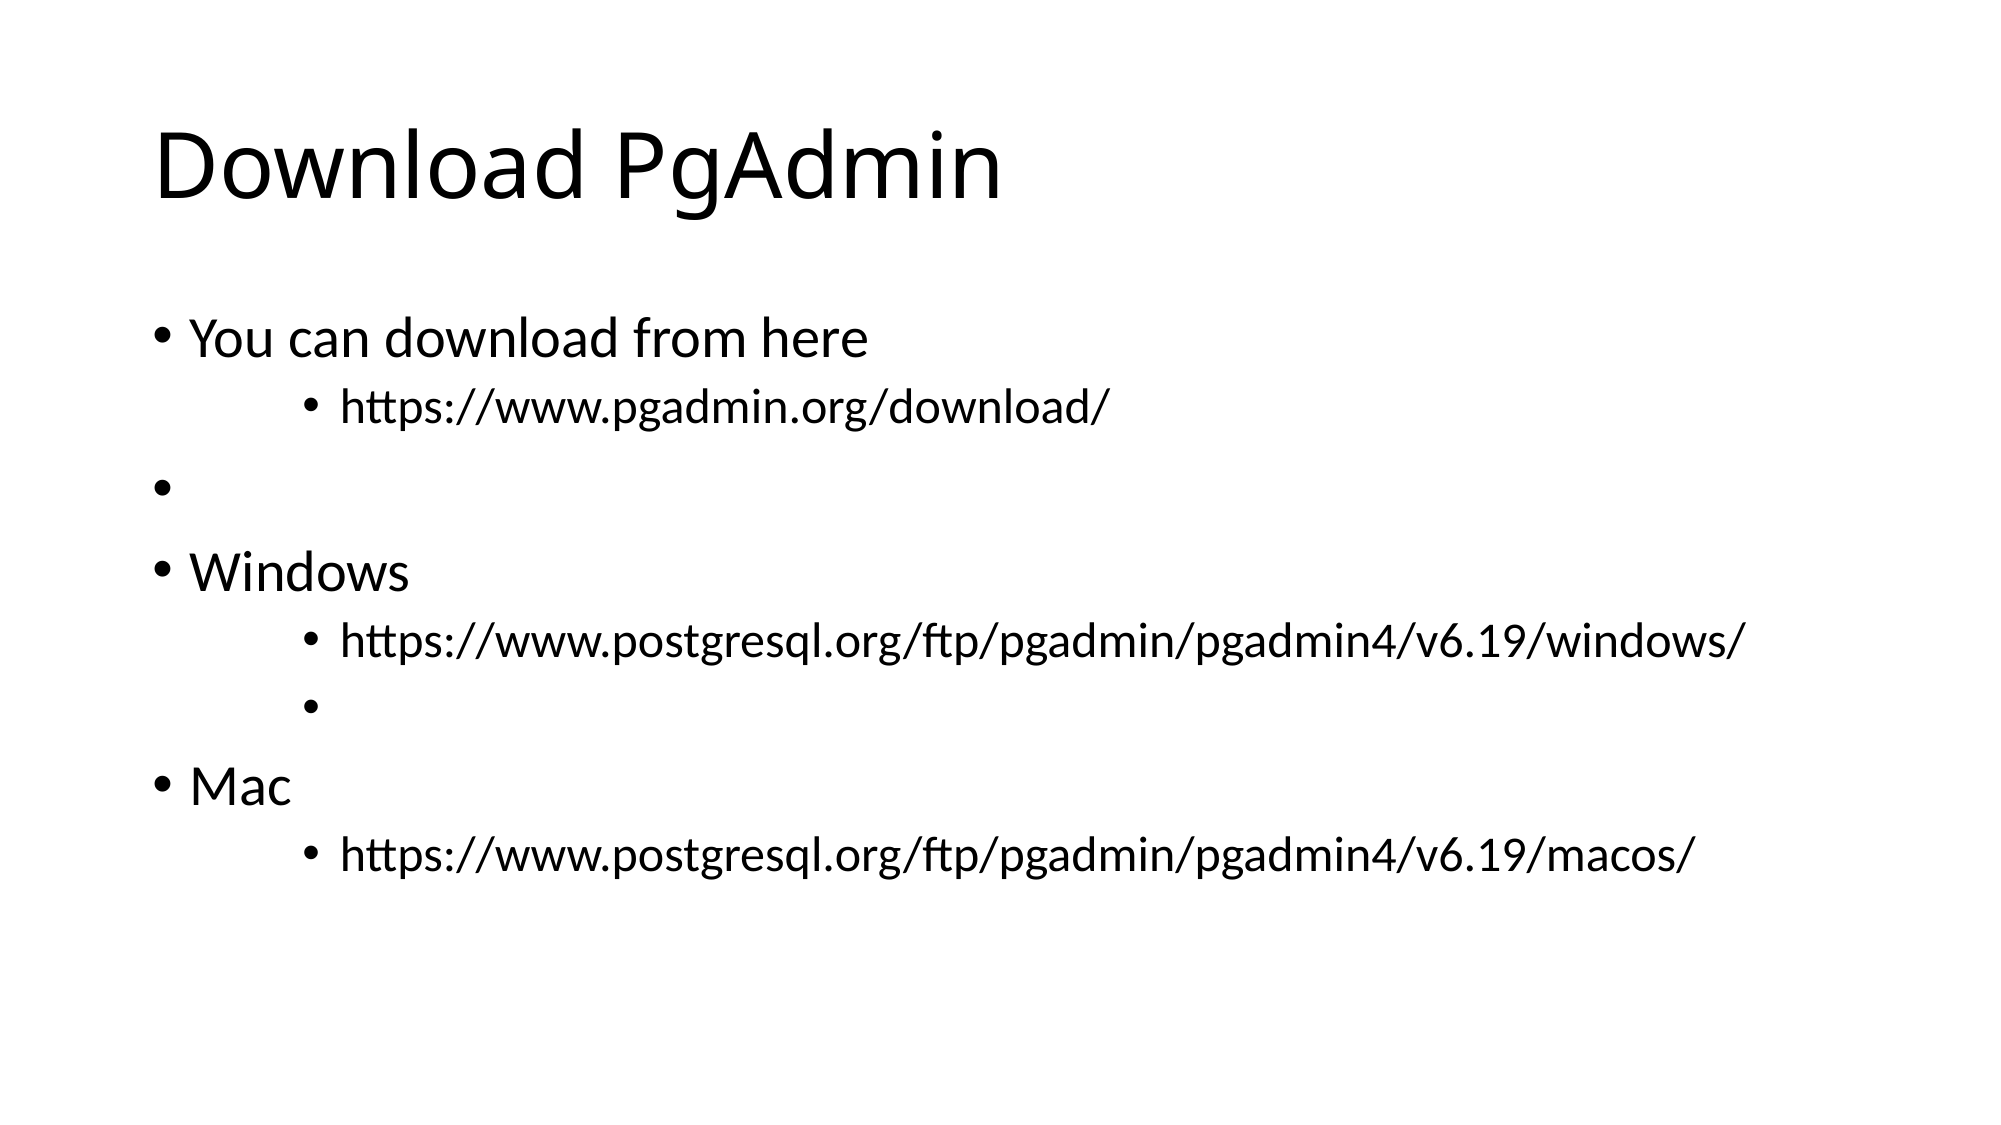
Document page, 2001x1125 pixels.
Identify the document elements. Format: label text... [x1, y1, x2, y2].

list You can download from here https://www.pgadmin.org/download/ Windows https://www.postgresql.org/ftp/pgadmin/pgadmin4/v6.19/windows/ Mac https://www.postgresql.org/ftp/pgadmin/pgadmin4/v6.19/macos/ [137, 299, 1863, 1014]
title Download PgAdmin [137, 59, 1863, 278]
